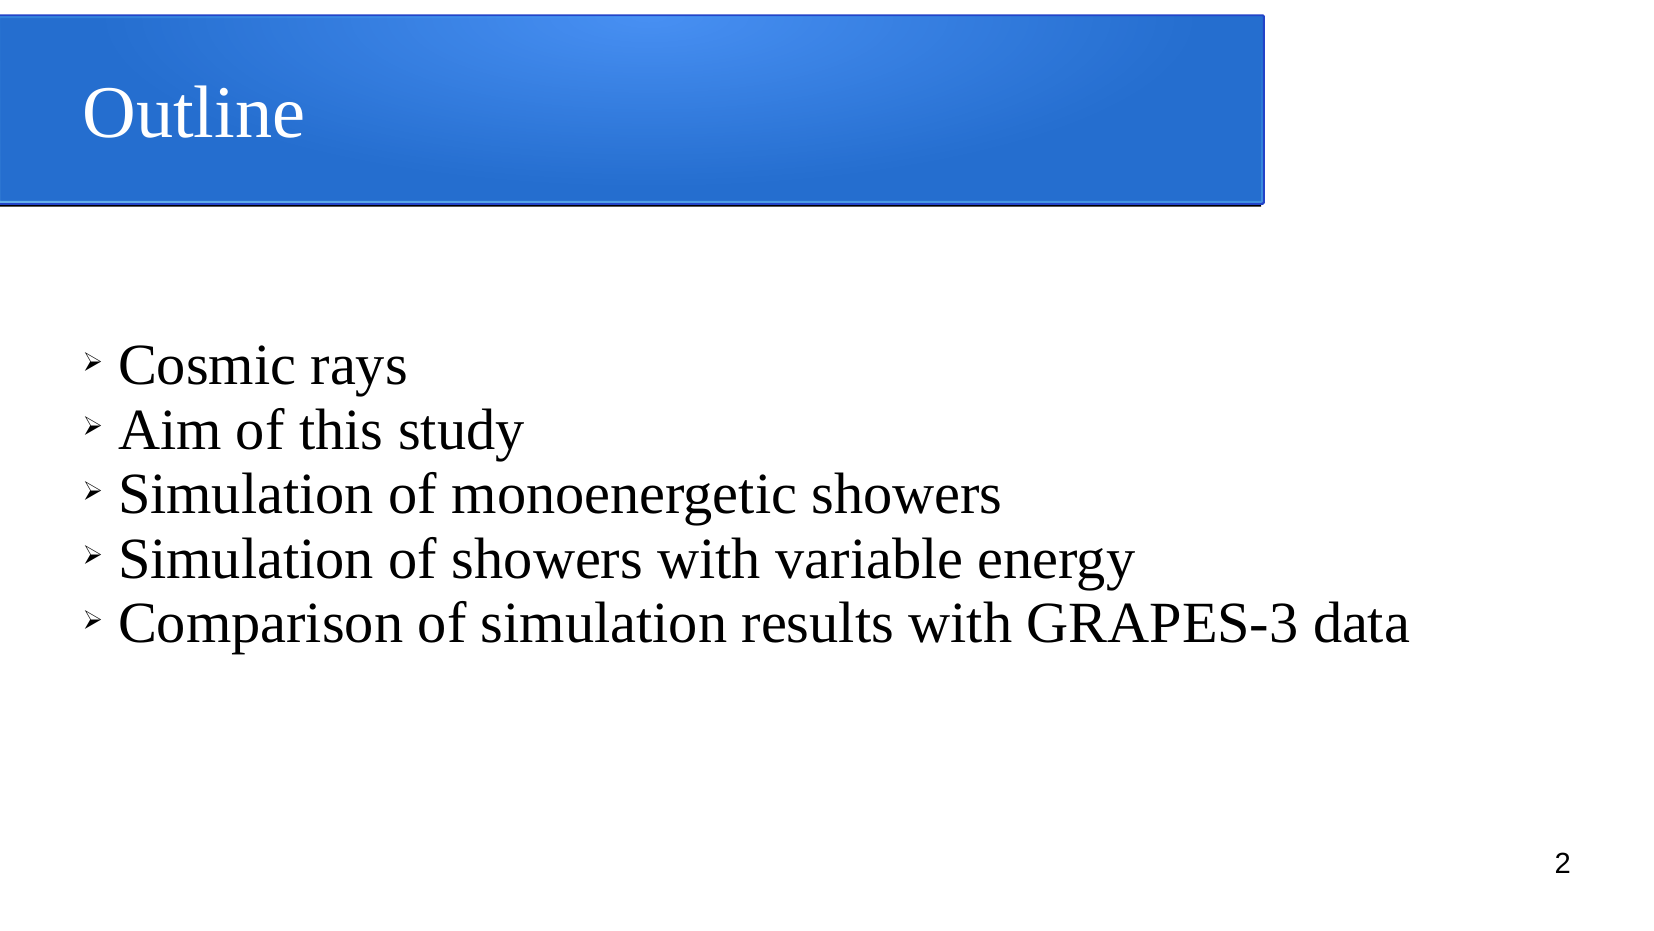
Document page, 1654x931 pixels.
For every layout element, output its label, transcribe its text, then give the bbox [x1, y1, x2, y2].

subtitle Cosmic rays Aim of this study Simulation of monoenergetic showers Simulation of showers with variable energy Comparison of simulation results with GRAPES-3 data [82, 224, 1571, 764]
title Outline [82, 35, 1235, 189]
